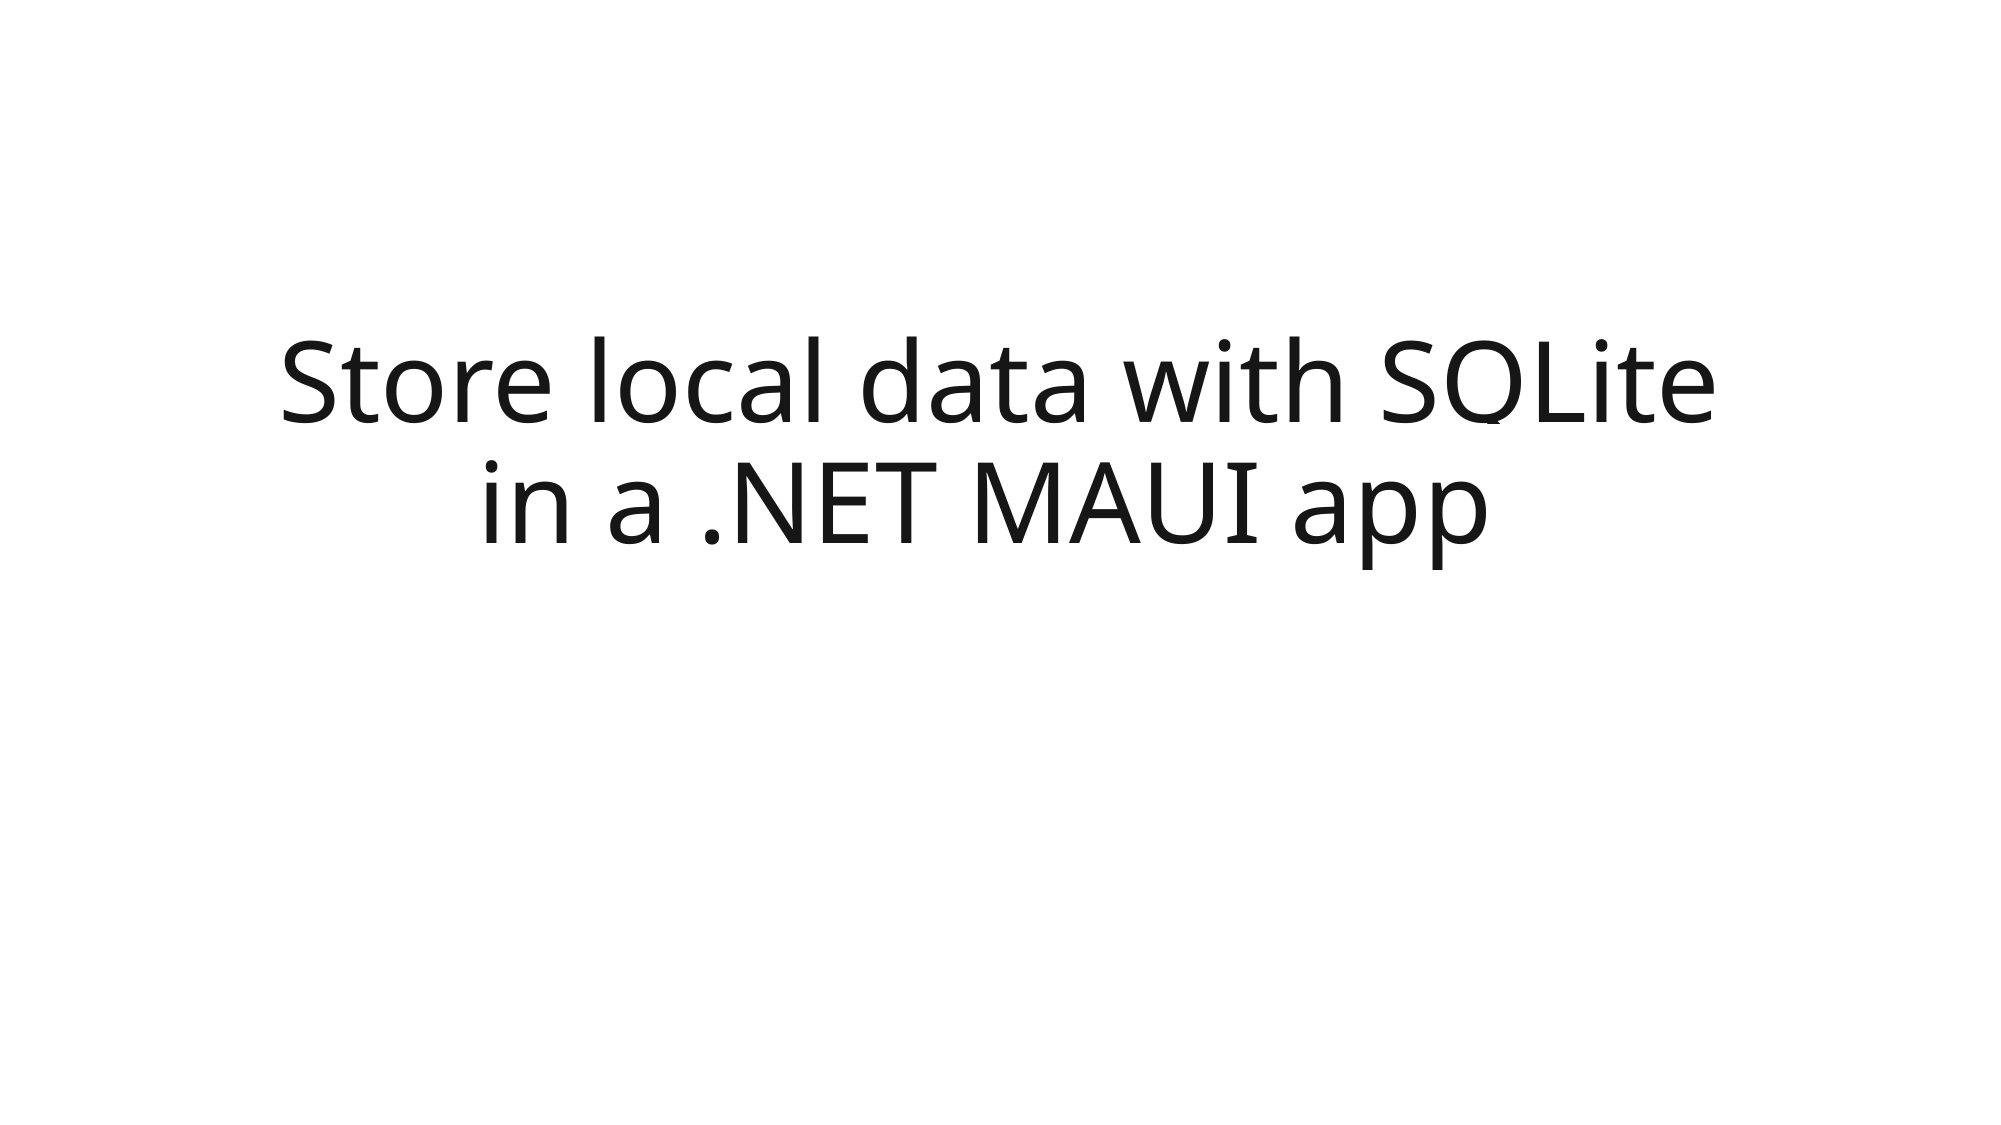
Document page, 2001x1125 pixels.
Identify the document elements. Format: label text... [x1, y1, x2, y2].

title Store local data with SQLite in a .NET MAUI app [249, 184, 1750, 576]
